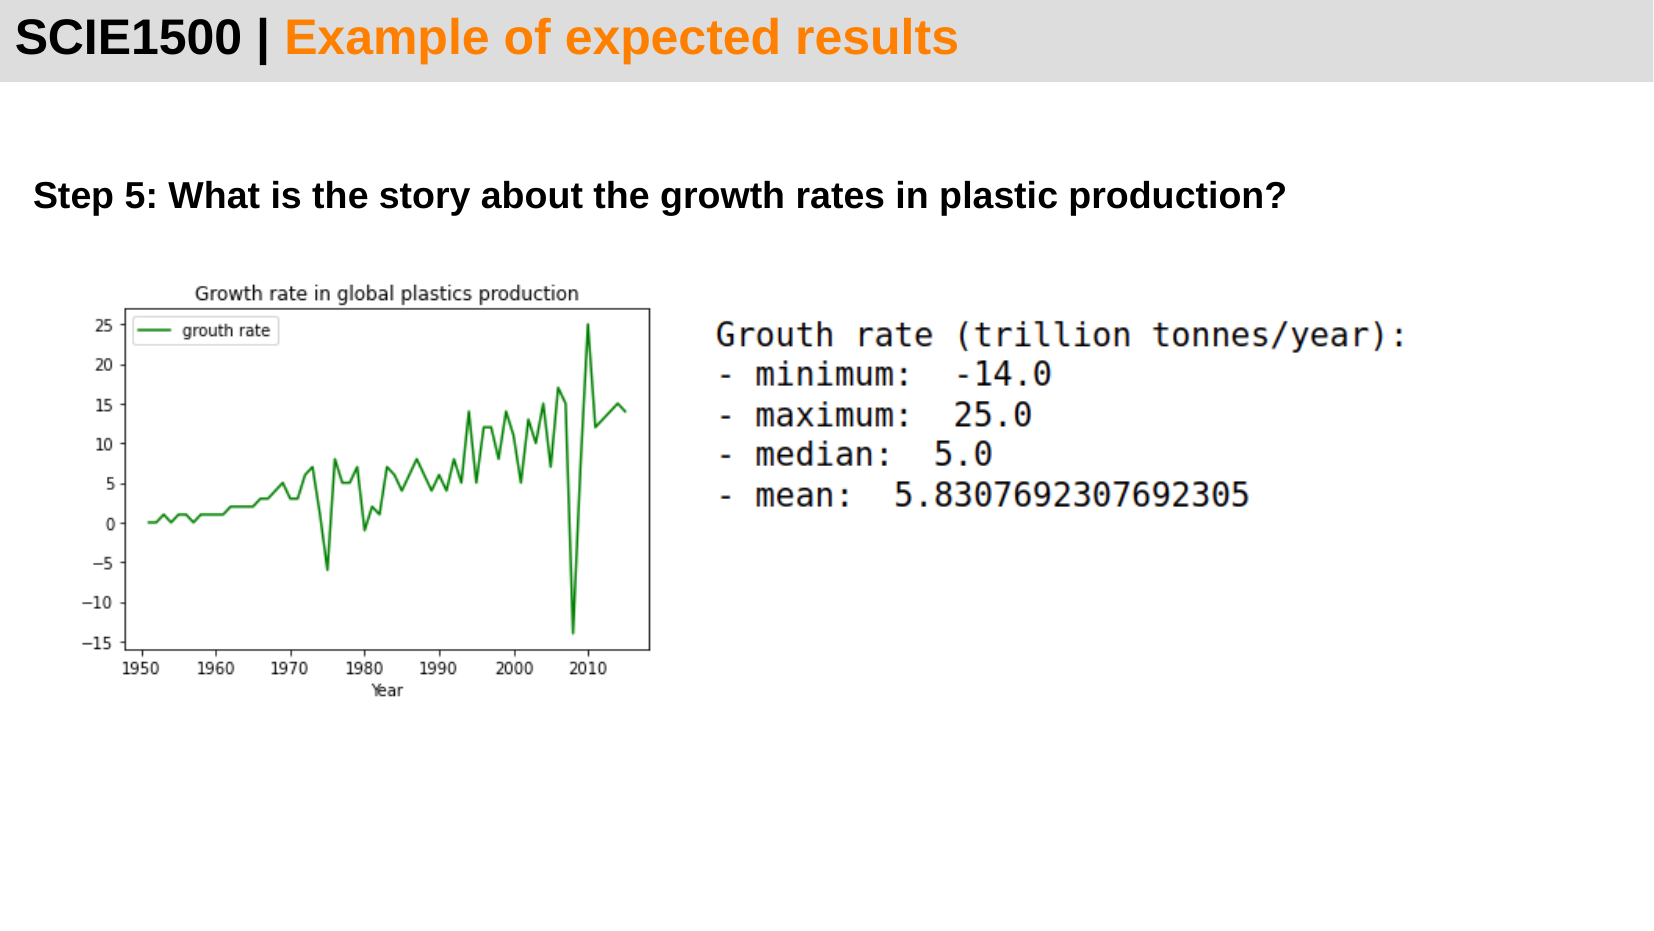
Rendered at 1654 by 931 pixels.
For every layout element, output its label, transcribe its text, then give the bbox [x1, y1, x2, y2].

picture [696, 312, 1421, 532]
picture [70, 274, 660, 709]
text_box Step 5: What is the story about the growth rates in plastic production? [18, 167, 1312, 237]
text_box [0, 0, 1654, 83]
text_box SCIE1500 | Example of expected results [0, 2, 1619, 83]
